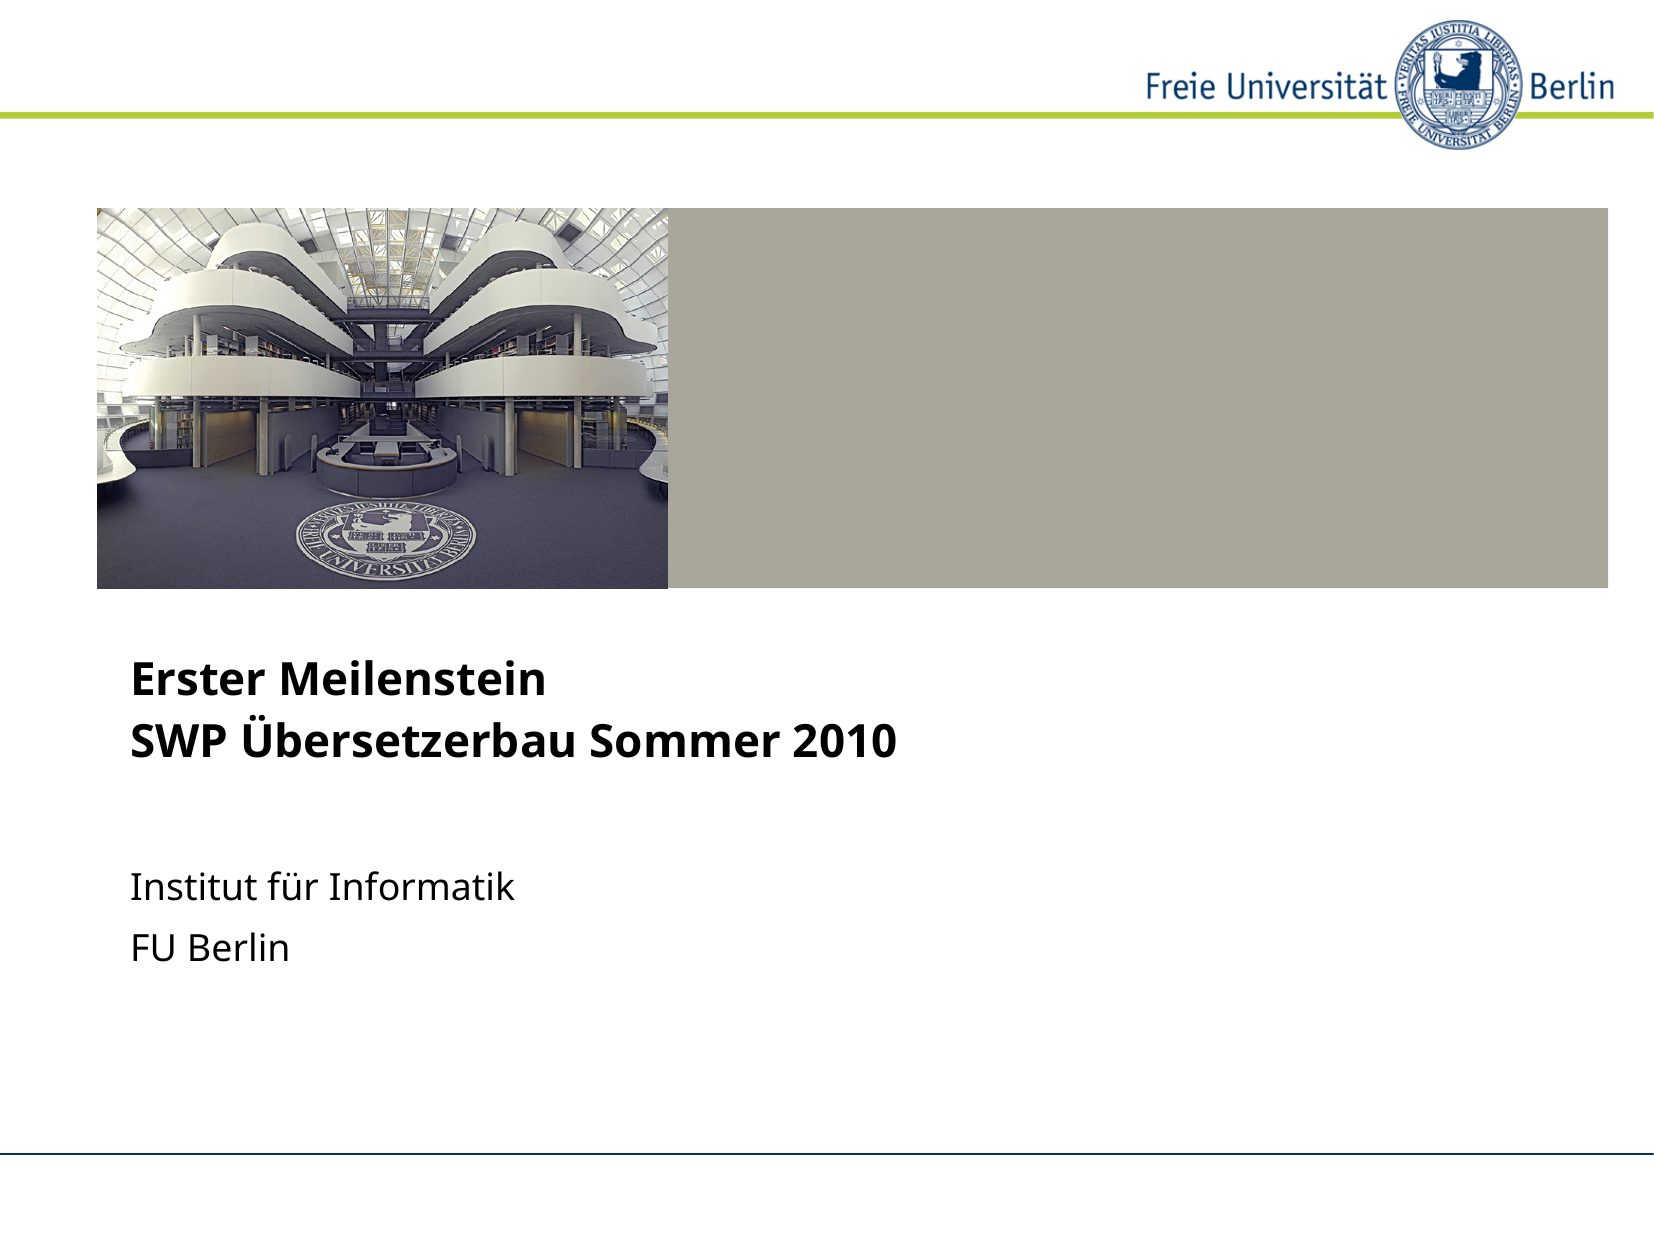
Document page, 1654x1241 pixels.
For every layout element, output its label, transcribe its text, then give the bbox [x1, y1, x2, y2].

picture [97, 208, 668, 589]
title Erster Meilenstein SWP Übersetzerbau Sommer 2010 [130, 632, 1361, 770]
text_box [668, 208, 1609, 589]
subtitle Institut für Informatik FU Berlin [130, 770, 1433, 1053]
picture [1139, 20, 1620, 151]
